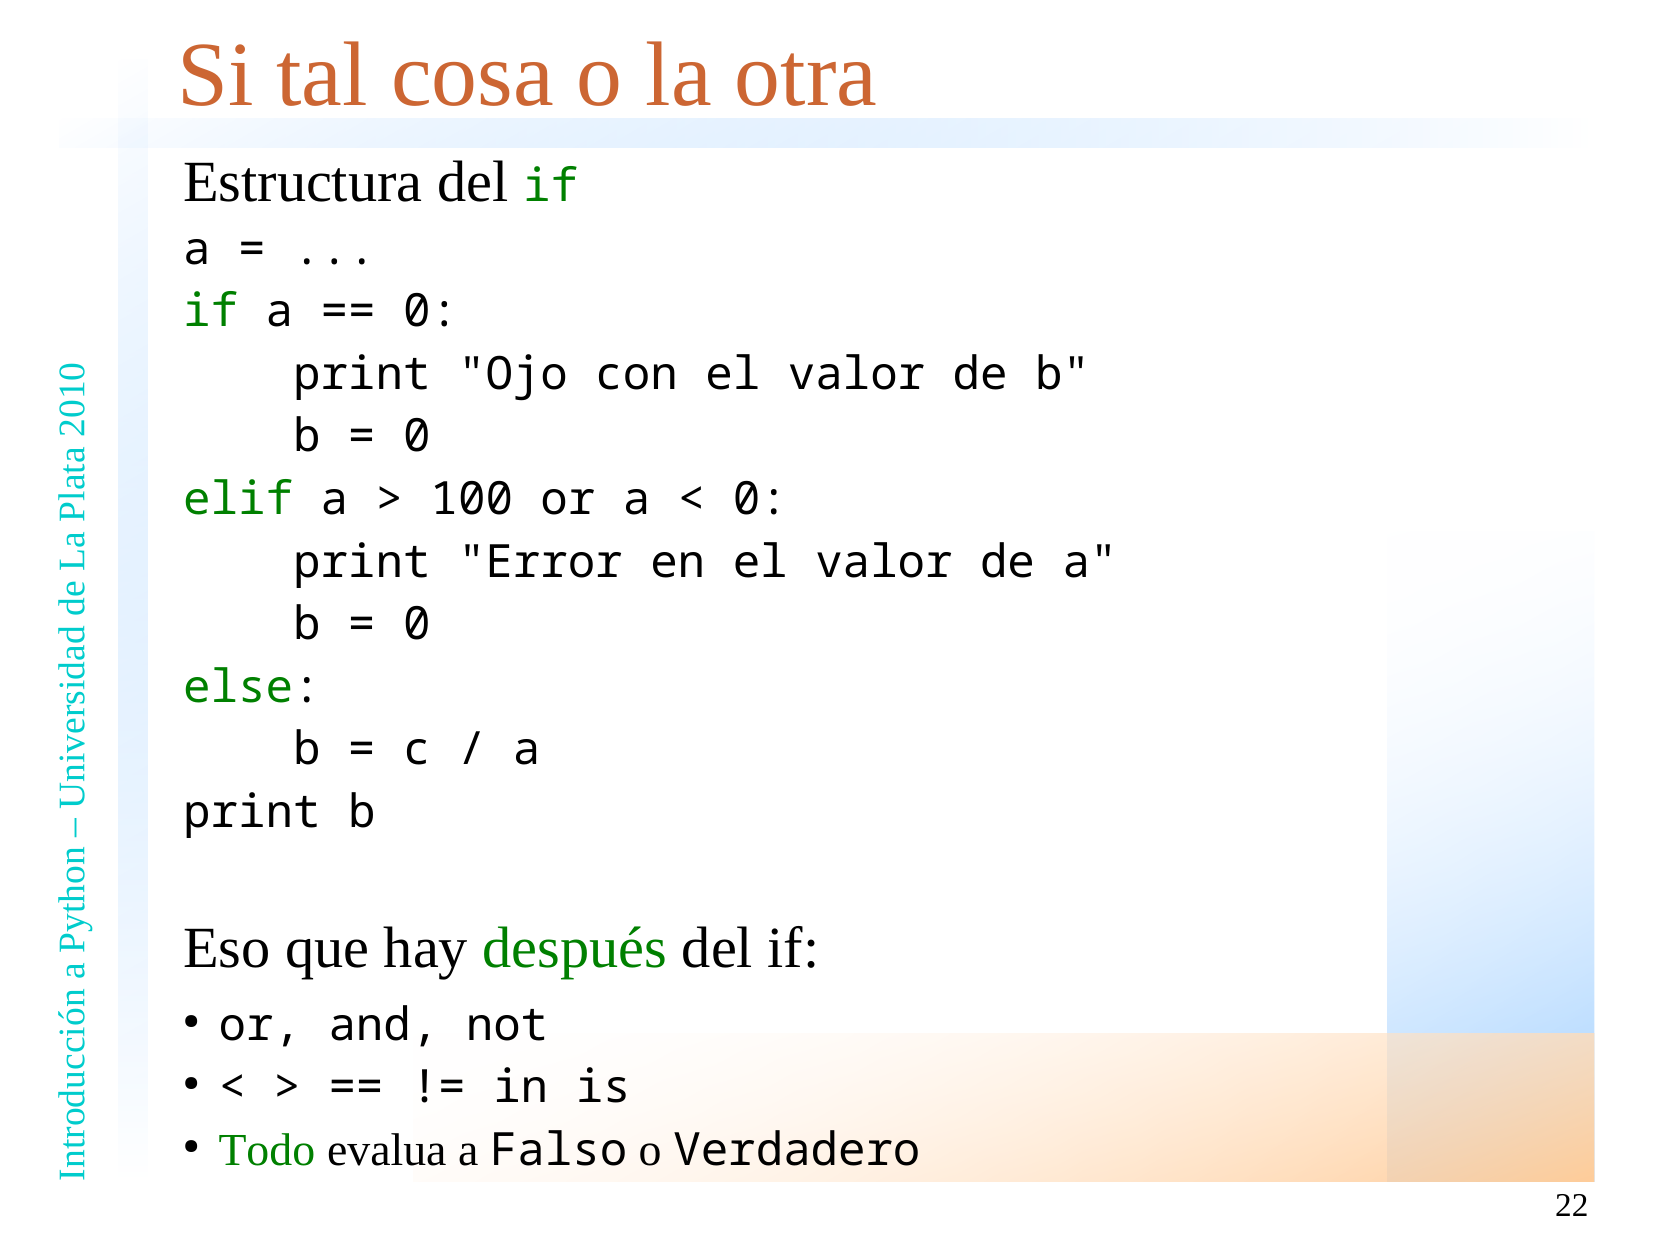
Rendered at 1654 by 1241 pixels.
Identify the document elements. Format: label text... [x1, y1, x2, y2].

title Si tal cosa o la otra [177, 0, 1595, 147]
text_box Estructura del if a = ... if a == 0: print "Ojo con el valor de b" b = 0 elif a > 100 or a < 0: print "Error en el valor de a" b = 0 else: b = c / a print b Eso que hay después del if: or, and, not < > == != in is Todo evalua a Falso o Verdadero [147, 147, 1595, 1182]
